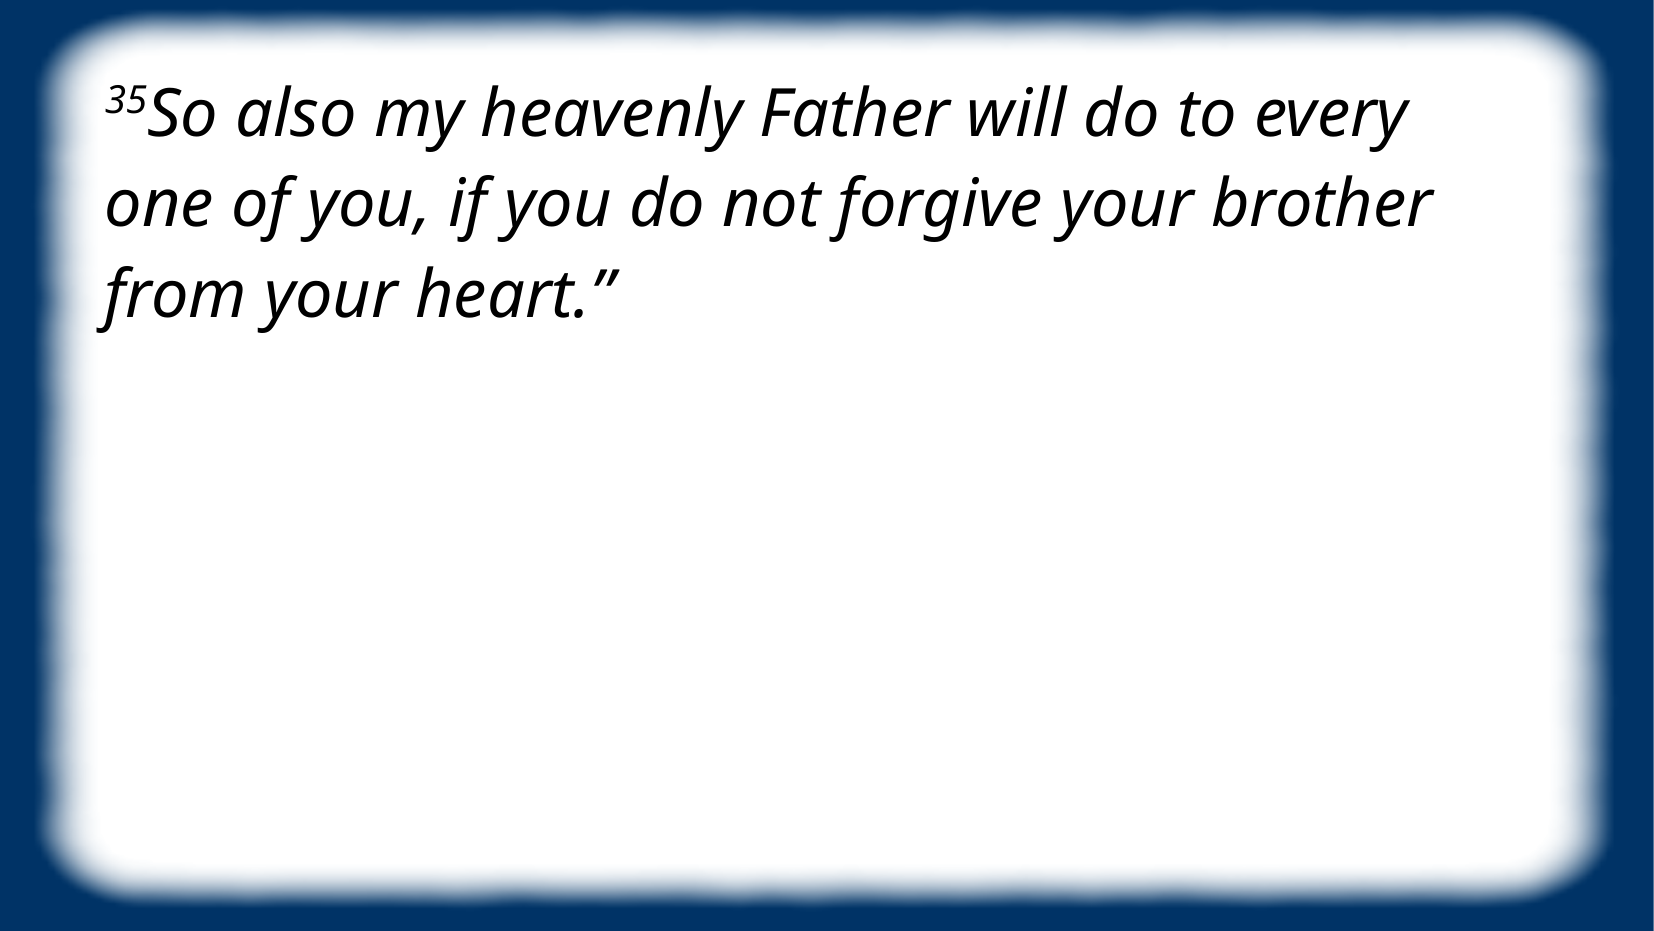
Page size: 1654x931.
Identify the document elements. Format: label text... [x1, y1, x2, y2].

picture [0, 0, 1654, 931]
text_box 35So also my heavenly Father will do to every one of you, if you do not forgive your brother from your heart.” [90, 57, 1546, 339]
